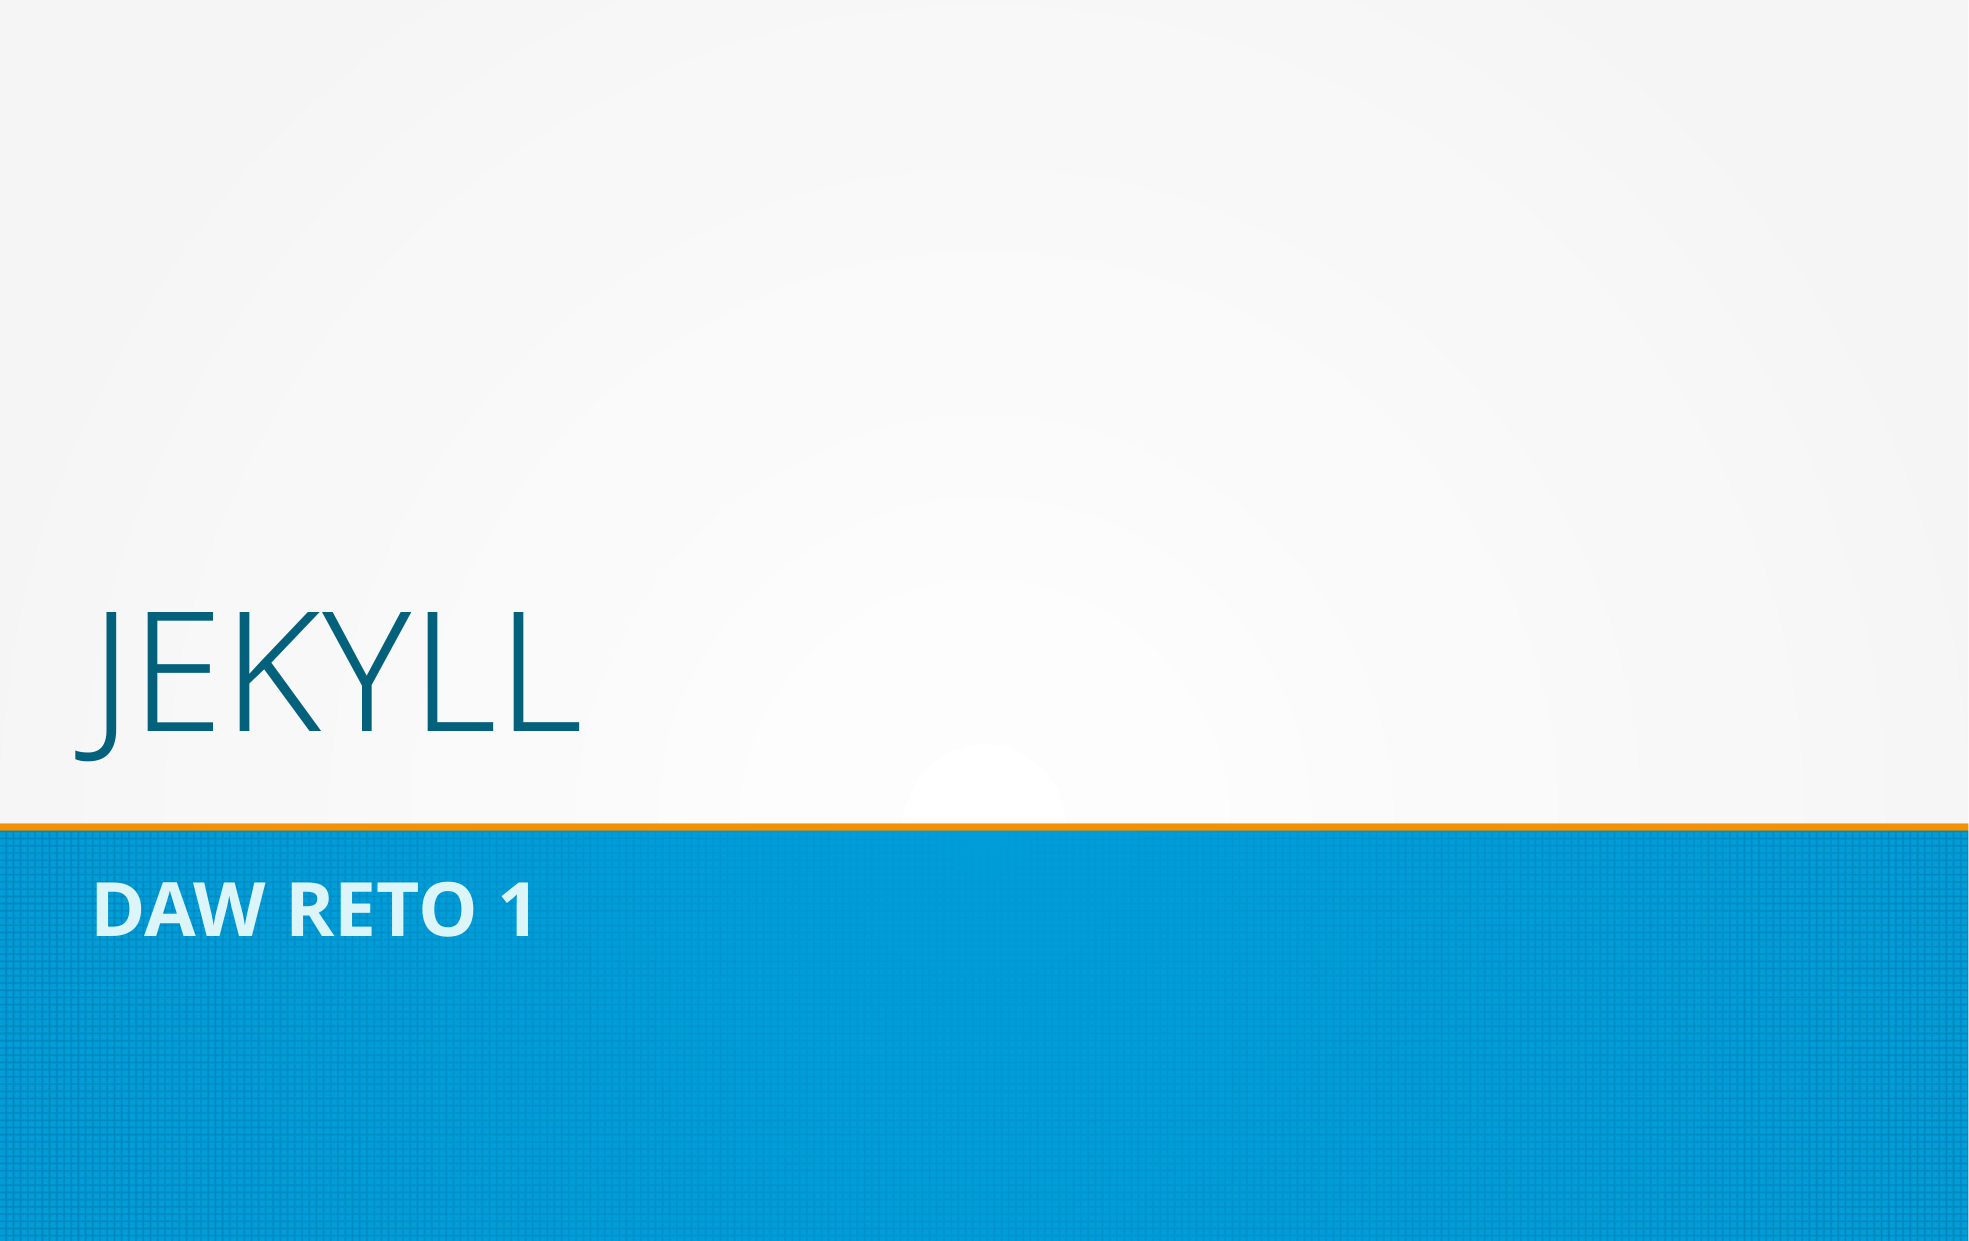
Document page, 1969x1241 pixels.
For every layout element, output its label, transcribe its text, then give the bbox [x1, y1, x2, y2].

subtitle DAW RETO 1 [90, 855, 1861, 1111]
picture [0, 0, 1969, 830]
title JEKYLL [90, 49, 1862, 781]
